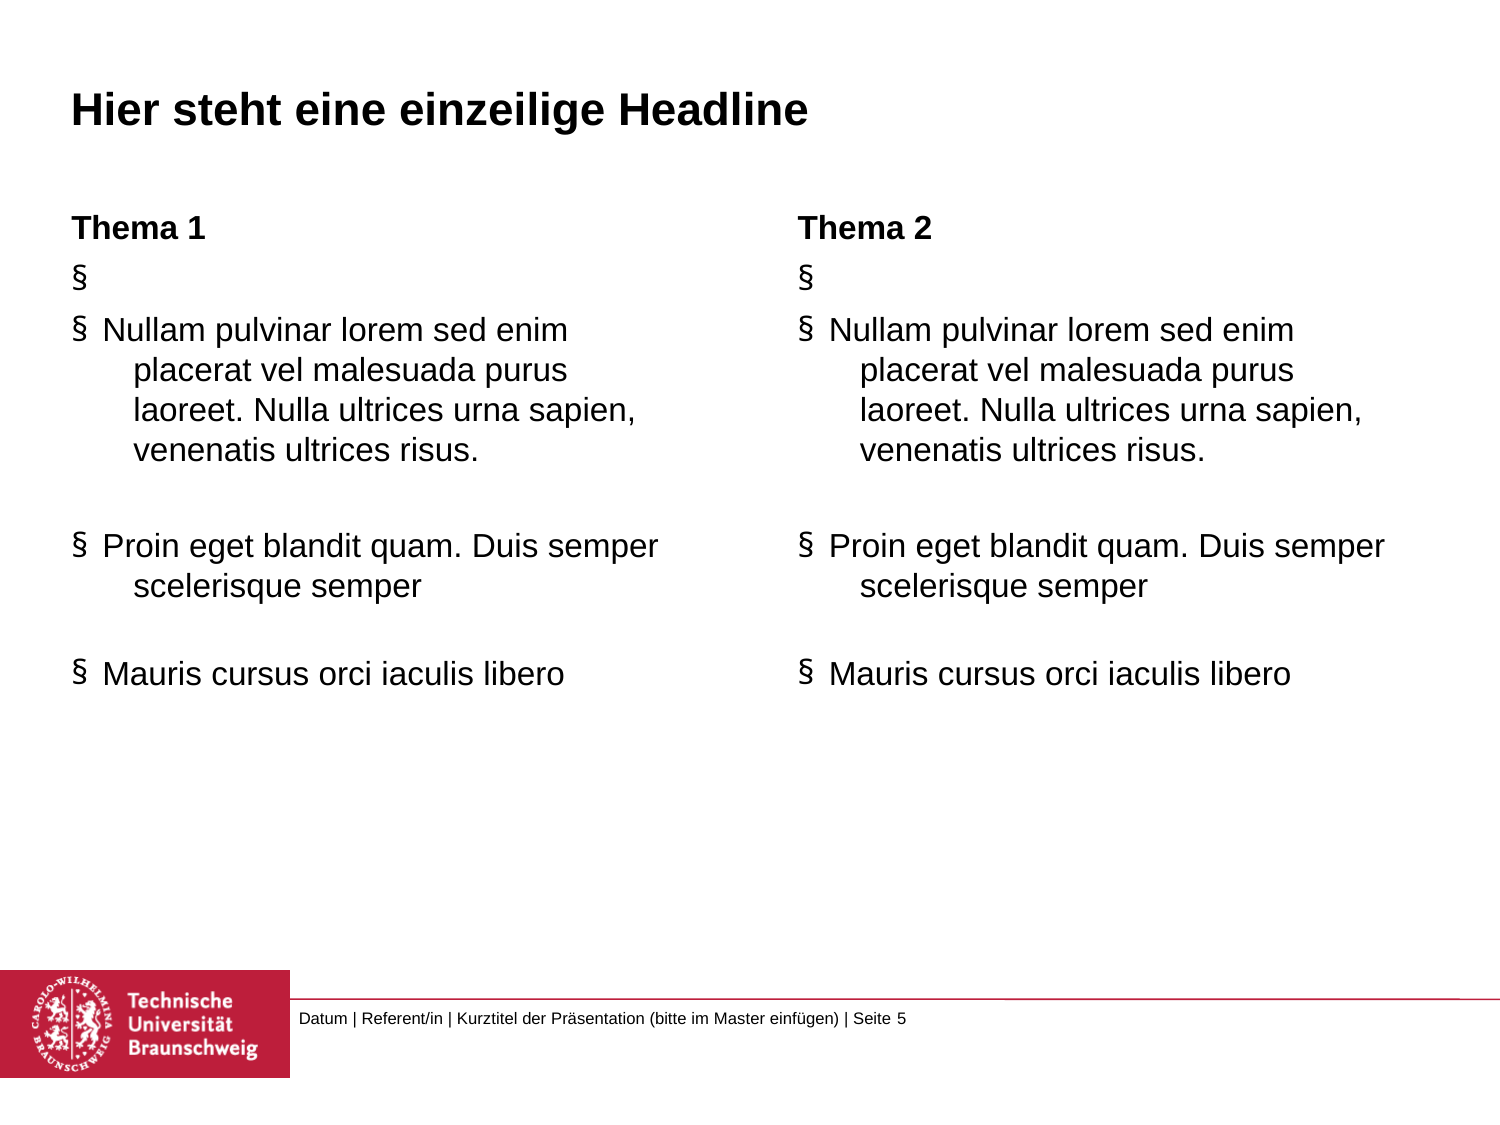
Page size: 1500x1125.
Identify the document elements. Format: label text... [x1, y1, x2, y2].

list Thema 2 Nullam pulvinar lorem sed enim placerat vel malesuada purus laoreet. Nulla ultrices urna sapien, venenatis ultrices risus. Proin eget blandit quam. Duis semper scelerisque semper Mauris cursus orci iaculis libero [797, 206, 1388, 945]
title Hier steht eine einzeilige Headline [70, 18, 1445, 135]
list Thema 1 Nullam pulvinar lorem sed enim placerat vel malesuada purus laoreet. Nulla ultrices urna sapien, venenatis ultrices risus. Proin eget blandit quam. Duis semper scelerisque semper Mauris cursus orci iaculis libero [70, 206, 662, 945]
